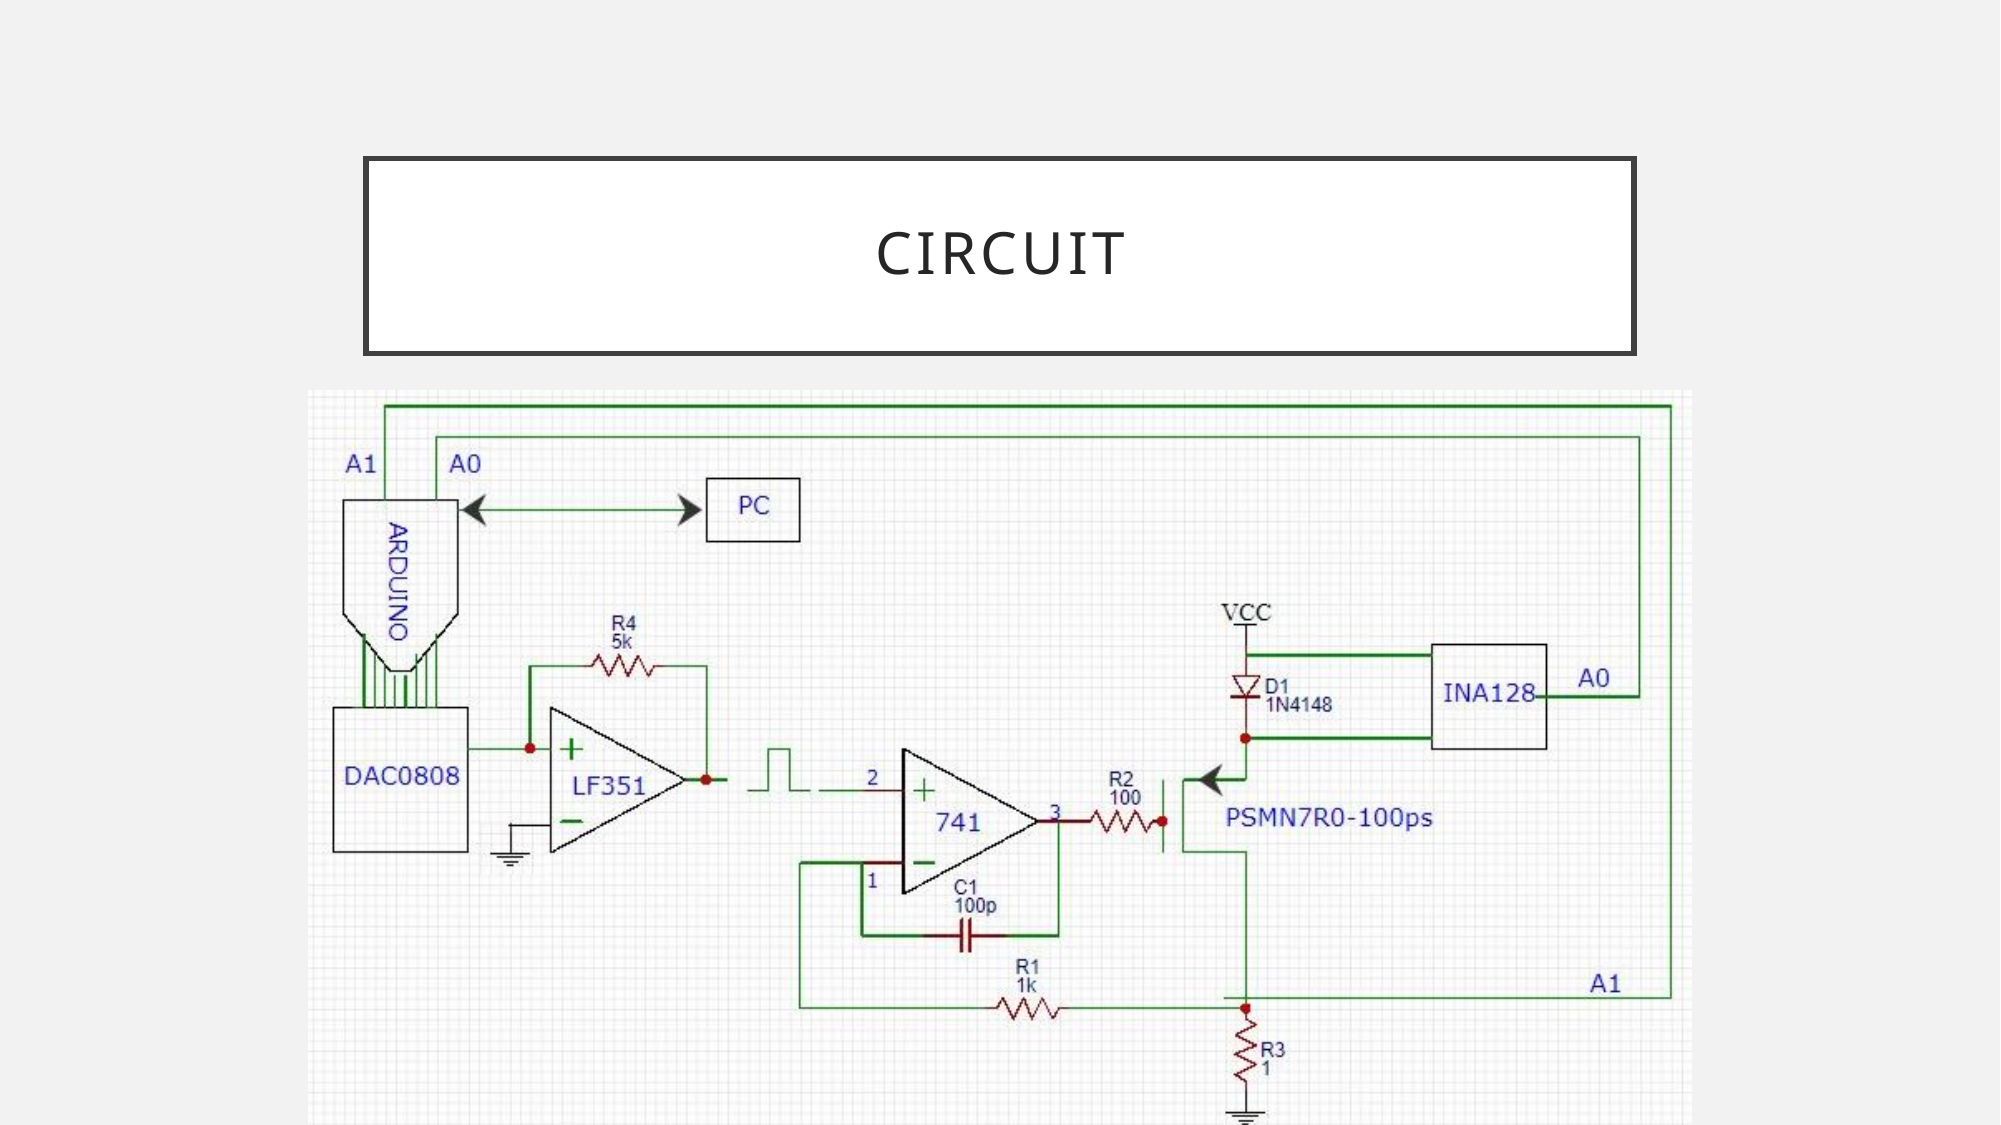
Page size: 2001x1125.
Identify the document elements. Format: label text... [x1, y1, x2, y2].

picture [308, 390, 1692, 1125]
title Circuit [366, 158, 1634, 354]
